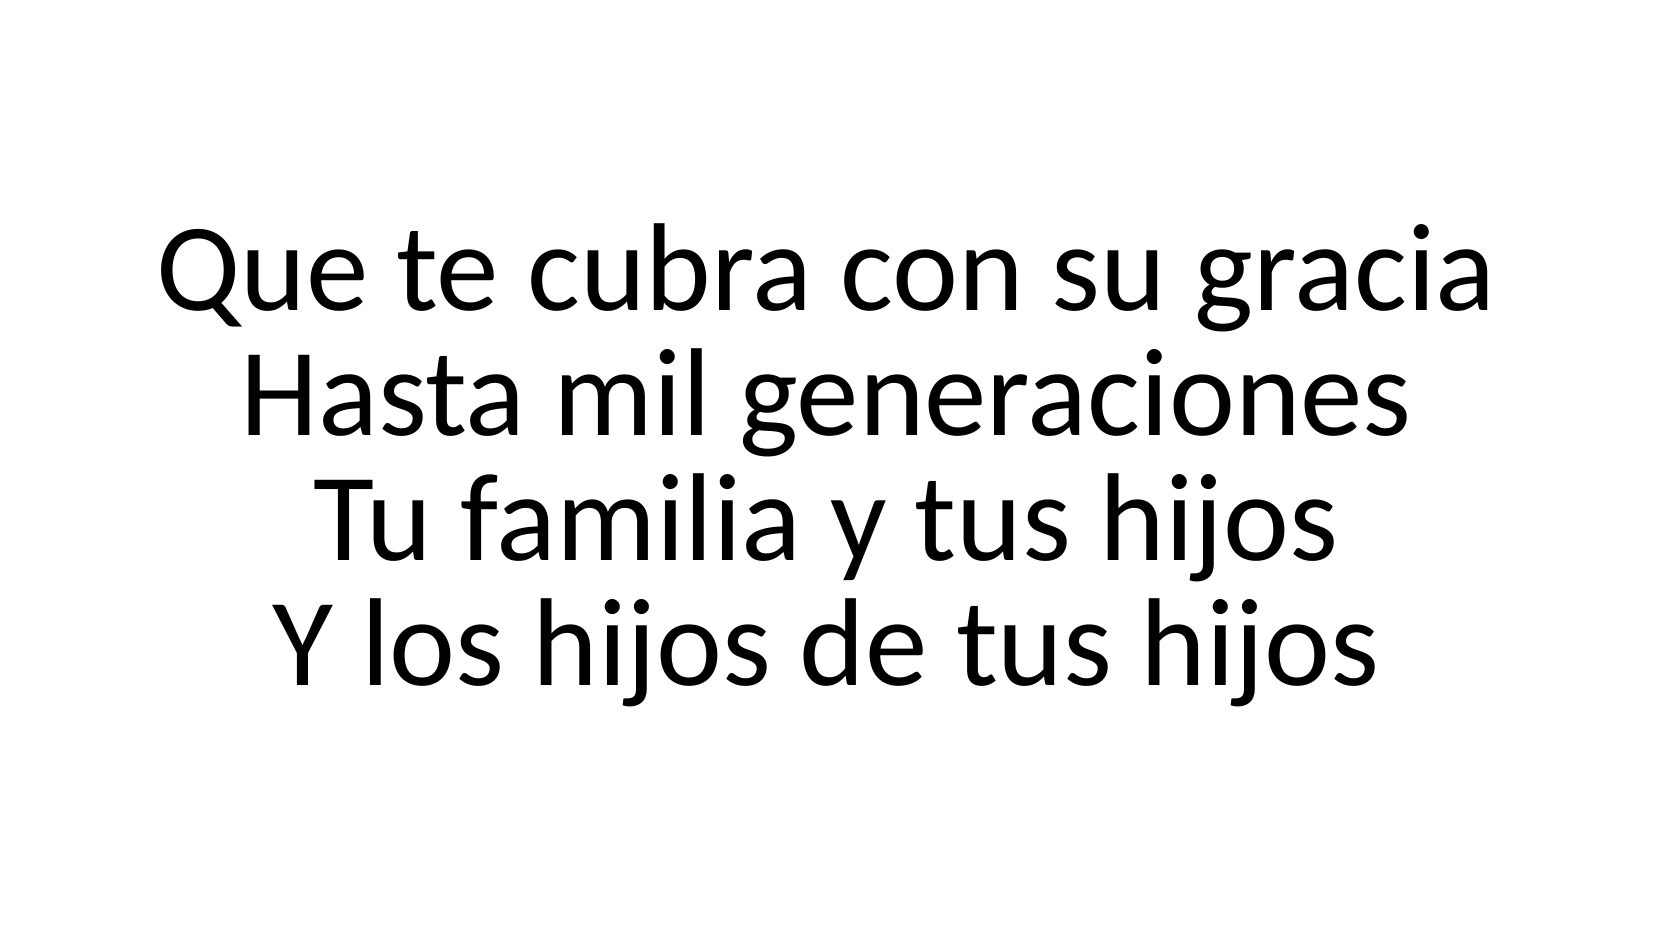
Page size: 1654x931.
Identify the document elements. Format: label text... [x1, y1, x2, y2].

title Que te cubra con su gracia Hasta mil generaciones Tu familia y tus hijos Y los hijos de tus hijos [0, 3, 1654, 931]
